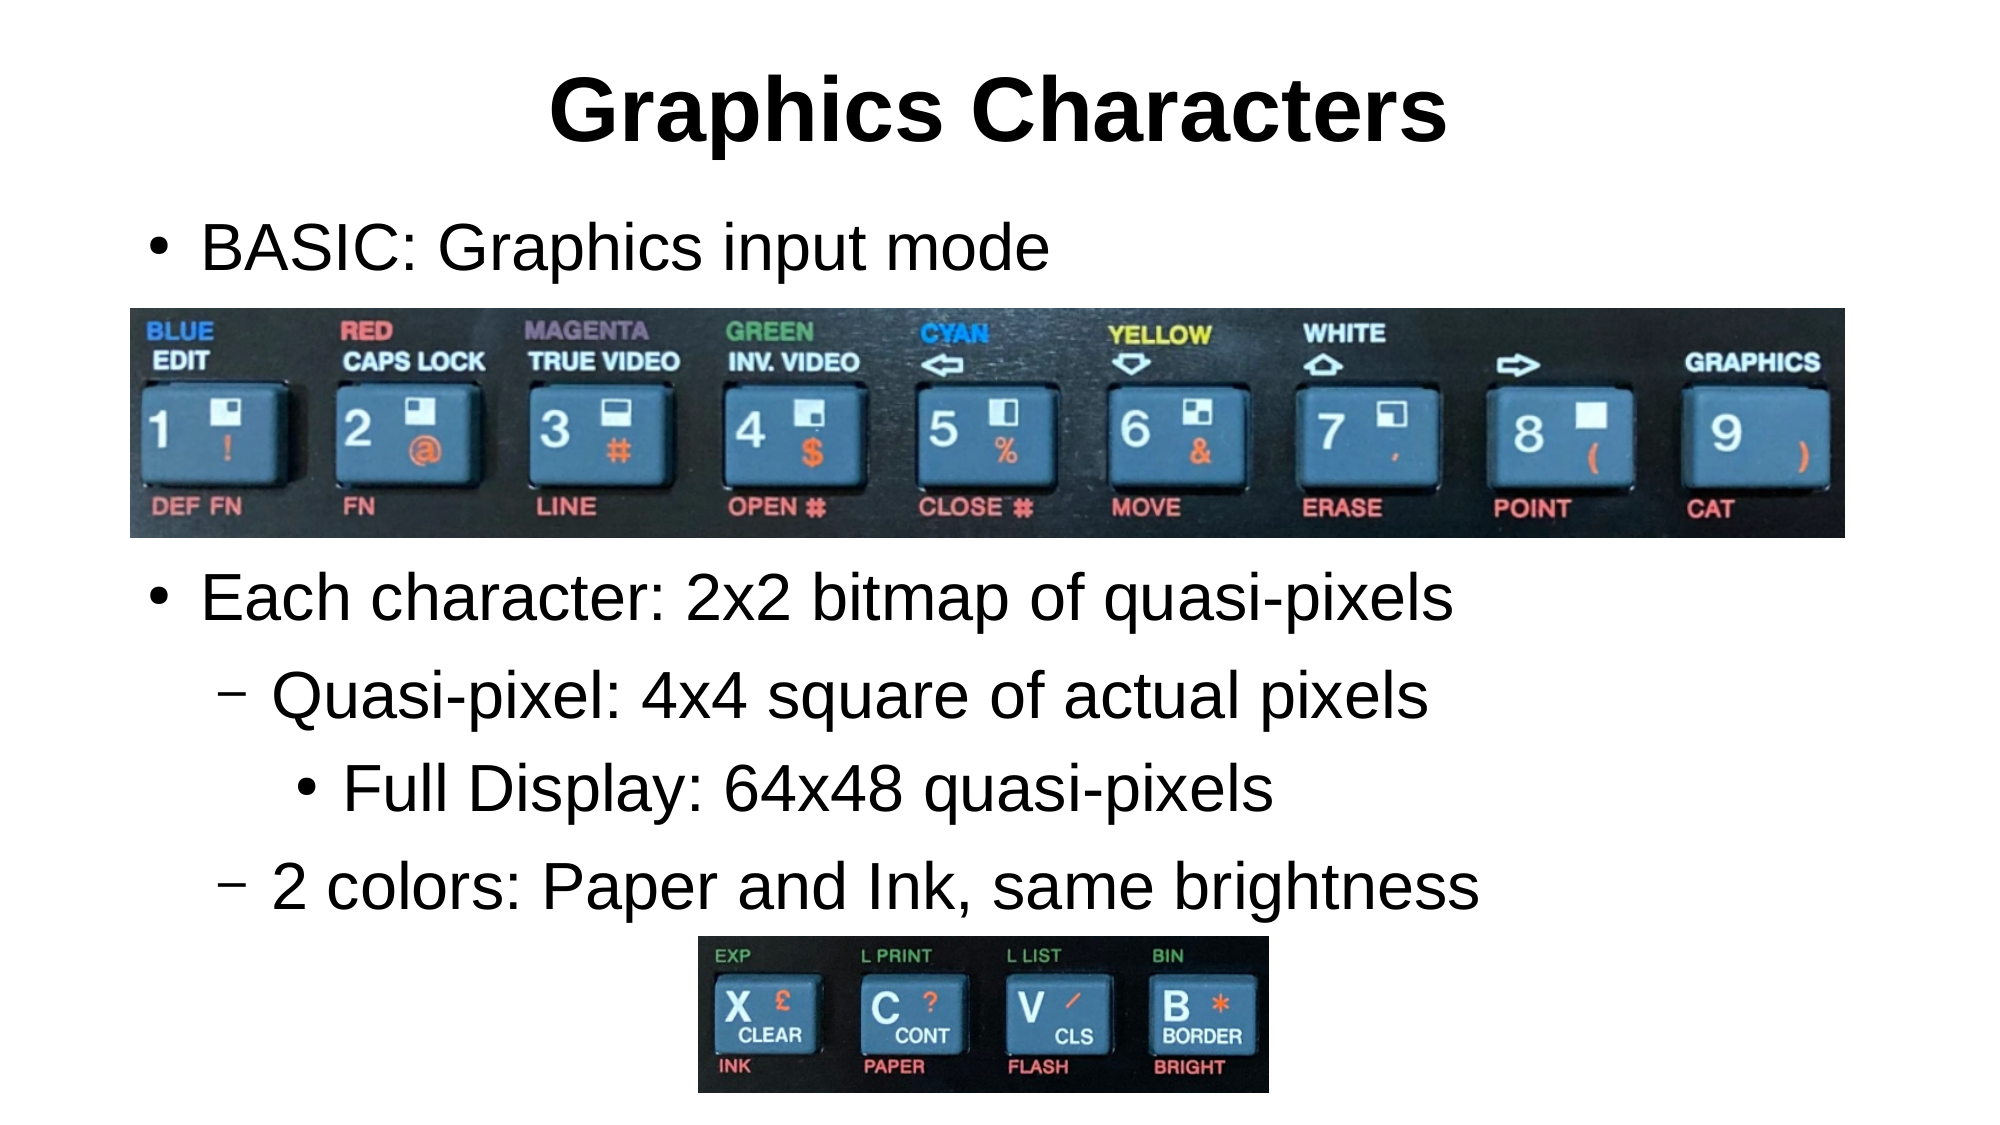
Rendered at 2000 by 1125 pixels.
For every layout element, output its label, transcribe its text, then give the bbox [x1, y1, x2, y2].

picture [130, 308, 1845, 538]
list BASIC: Graphics input mode Each character: 2x2 bitmap of quasi-pixels Quasi-pixel: 4x4 square of actual pixels Full Display: 64x48 quasi-pixels 2 colors: Paper and Ink, same brightness [129, 210, 1929, 1057]
title Graphics Characters [137, 0, 1862, 210]
picture [698, 936, 1269, 1093]
